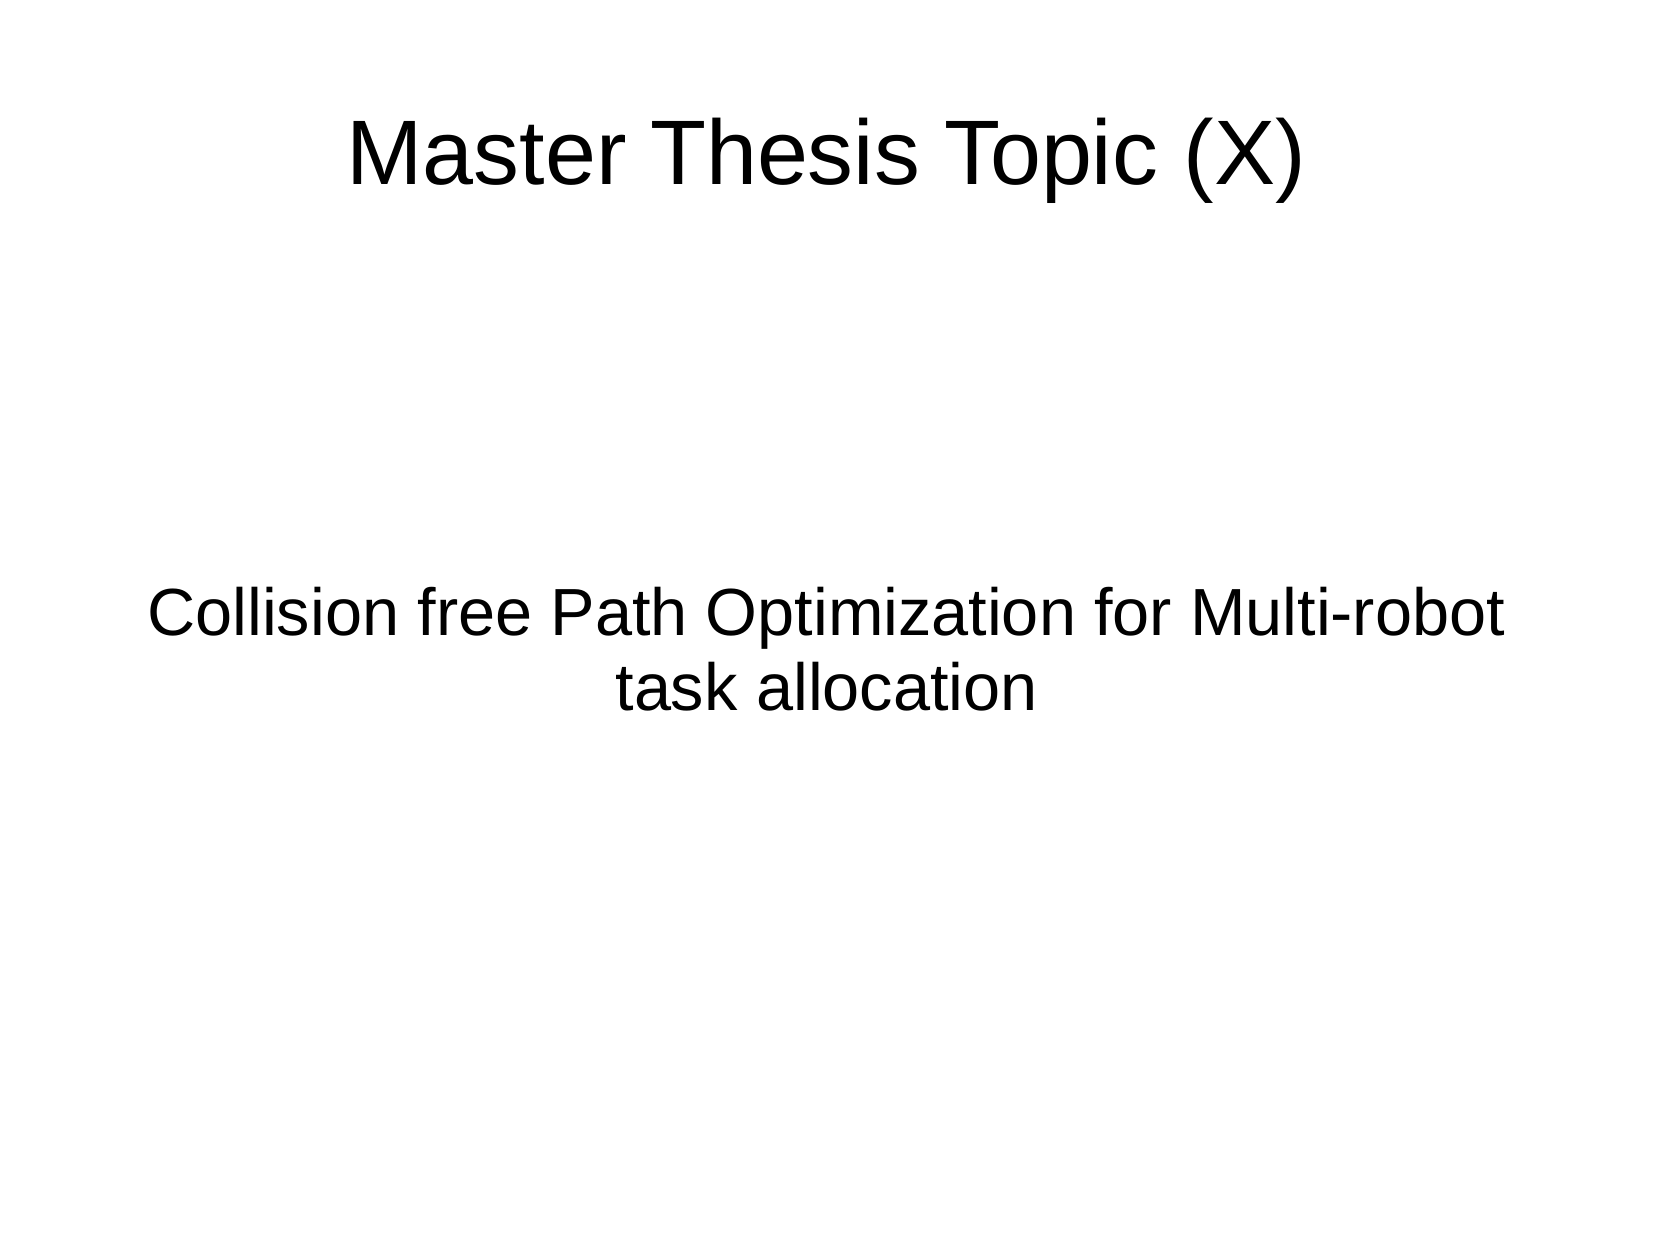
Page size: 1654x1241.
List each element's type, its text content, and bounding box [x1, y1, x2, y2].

title Master Thesis Topic (X) [82, 49, 1571, 257]
subtitle Collision free Path Optimization for Multi-robot task allocation [82, 290, 1571, 1010]
